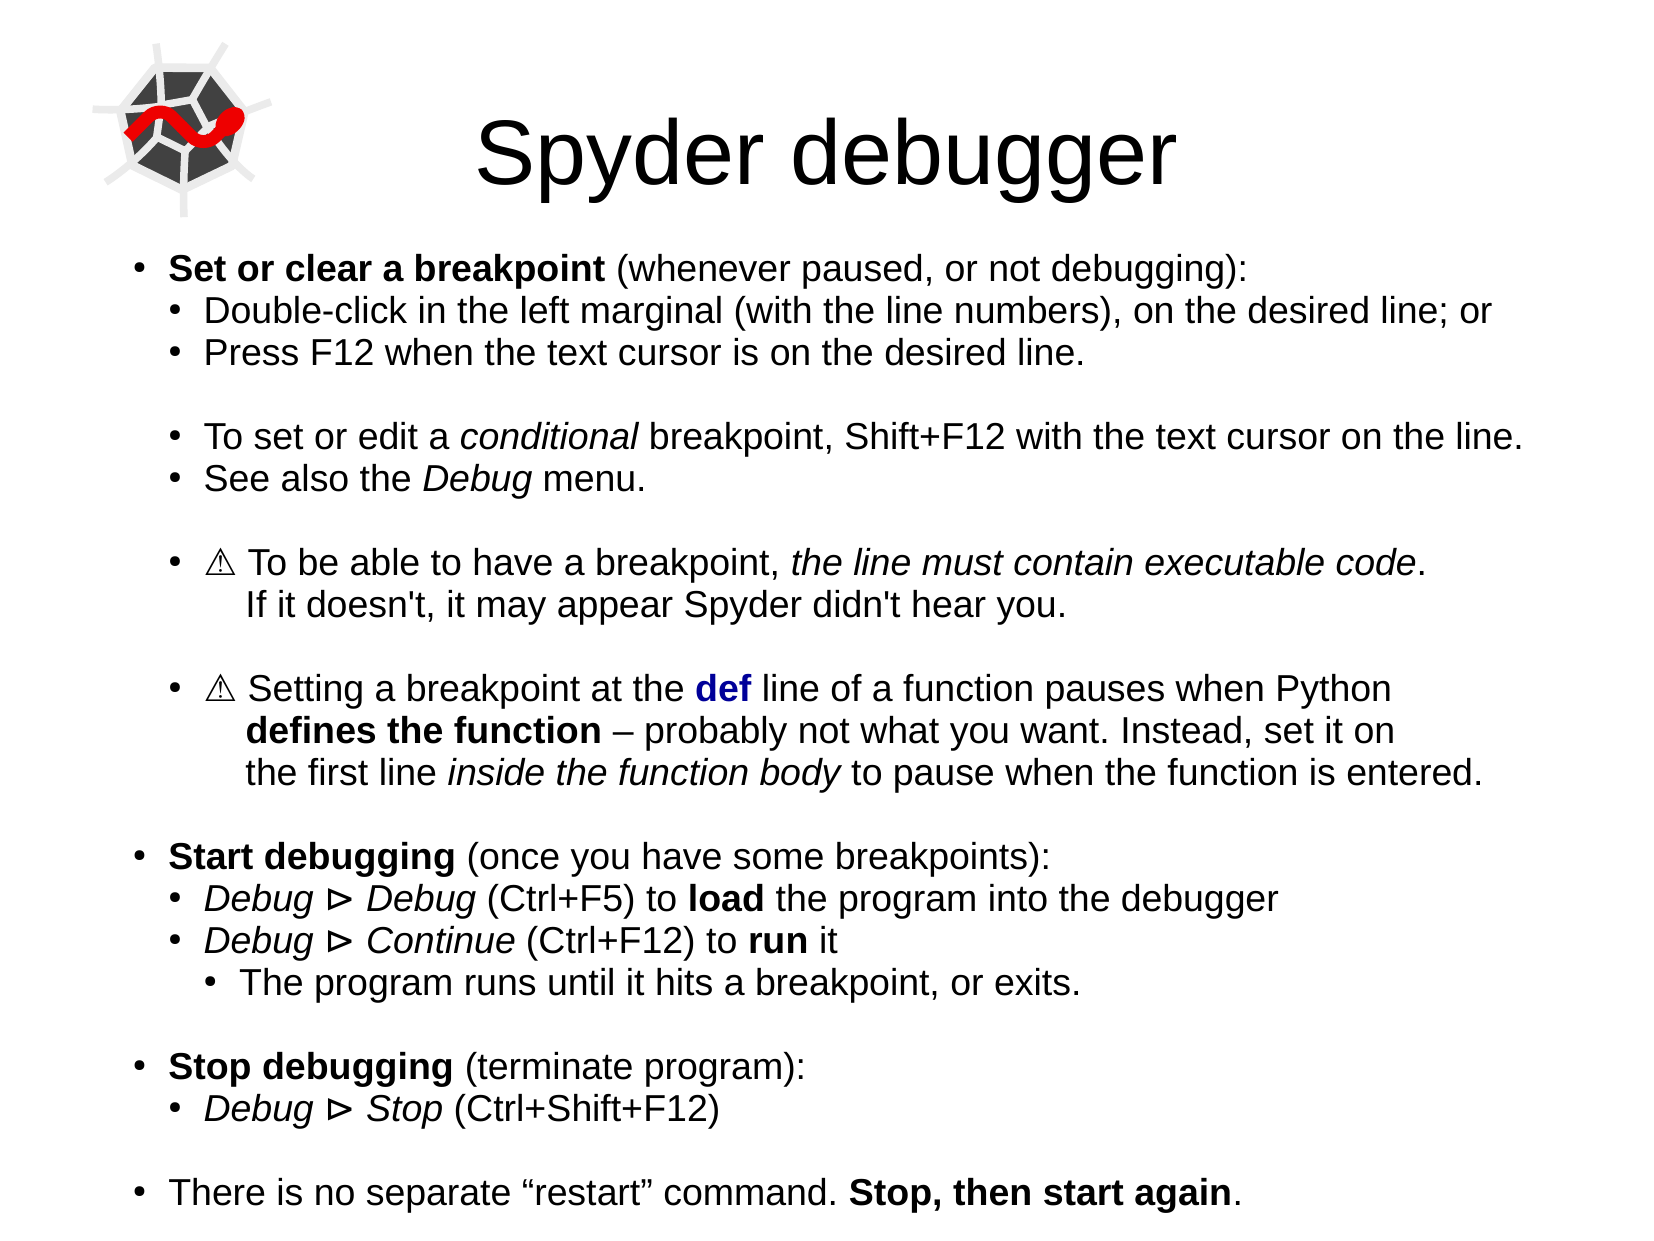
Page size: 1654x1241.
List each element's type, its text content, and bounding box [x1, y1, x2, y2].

picture [92, 41, 273, 218]
title Spyder debugger [82, 49, 1571, 257]
text_box Set or clear a breakpoint (whenever paused, or not debugging): Double-click in the left marginal (with the line numbers), on the desired line; or Press F12 when the text cursor is on the desired line. To set or edit a conditional breakpoint, Shift+F12 with the text cursor on the line. See also the Debug menu. ⚠ To be able to have a breakpoint, the line must contain executable code. If it doesn't, it may appear Spyder didn't hear you. ⚠ Setting a breakpoint at the def line of a function pauses when Python defines the function – probably not what you want. Instead, set it on the first line inside the function body to pause when the function is entered. Start debugging (once you have some breakpoints): Debug ⊳ Debug (Ctrl+F5) to load the program into the debugger Debug ⊳ Continue (Ctrl+F12) to run it The program runs until it hits a breakpoint, or exits. Stop debugging (terminate program): Debug ⊳ Stop (Ctrl+Shift+F12) There is no separate “restart” command. Stop, then start again. [82, 240, 1561, 1222]
